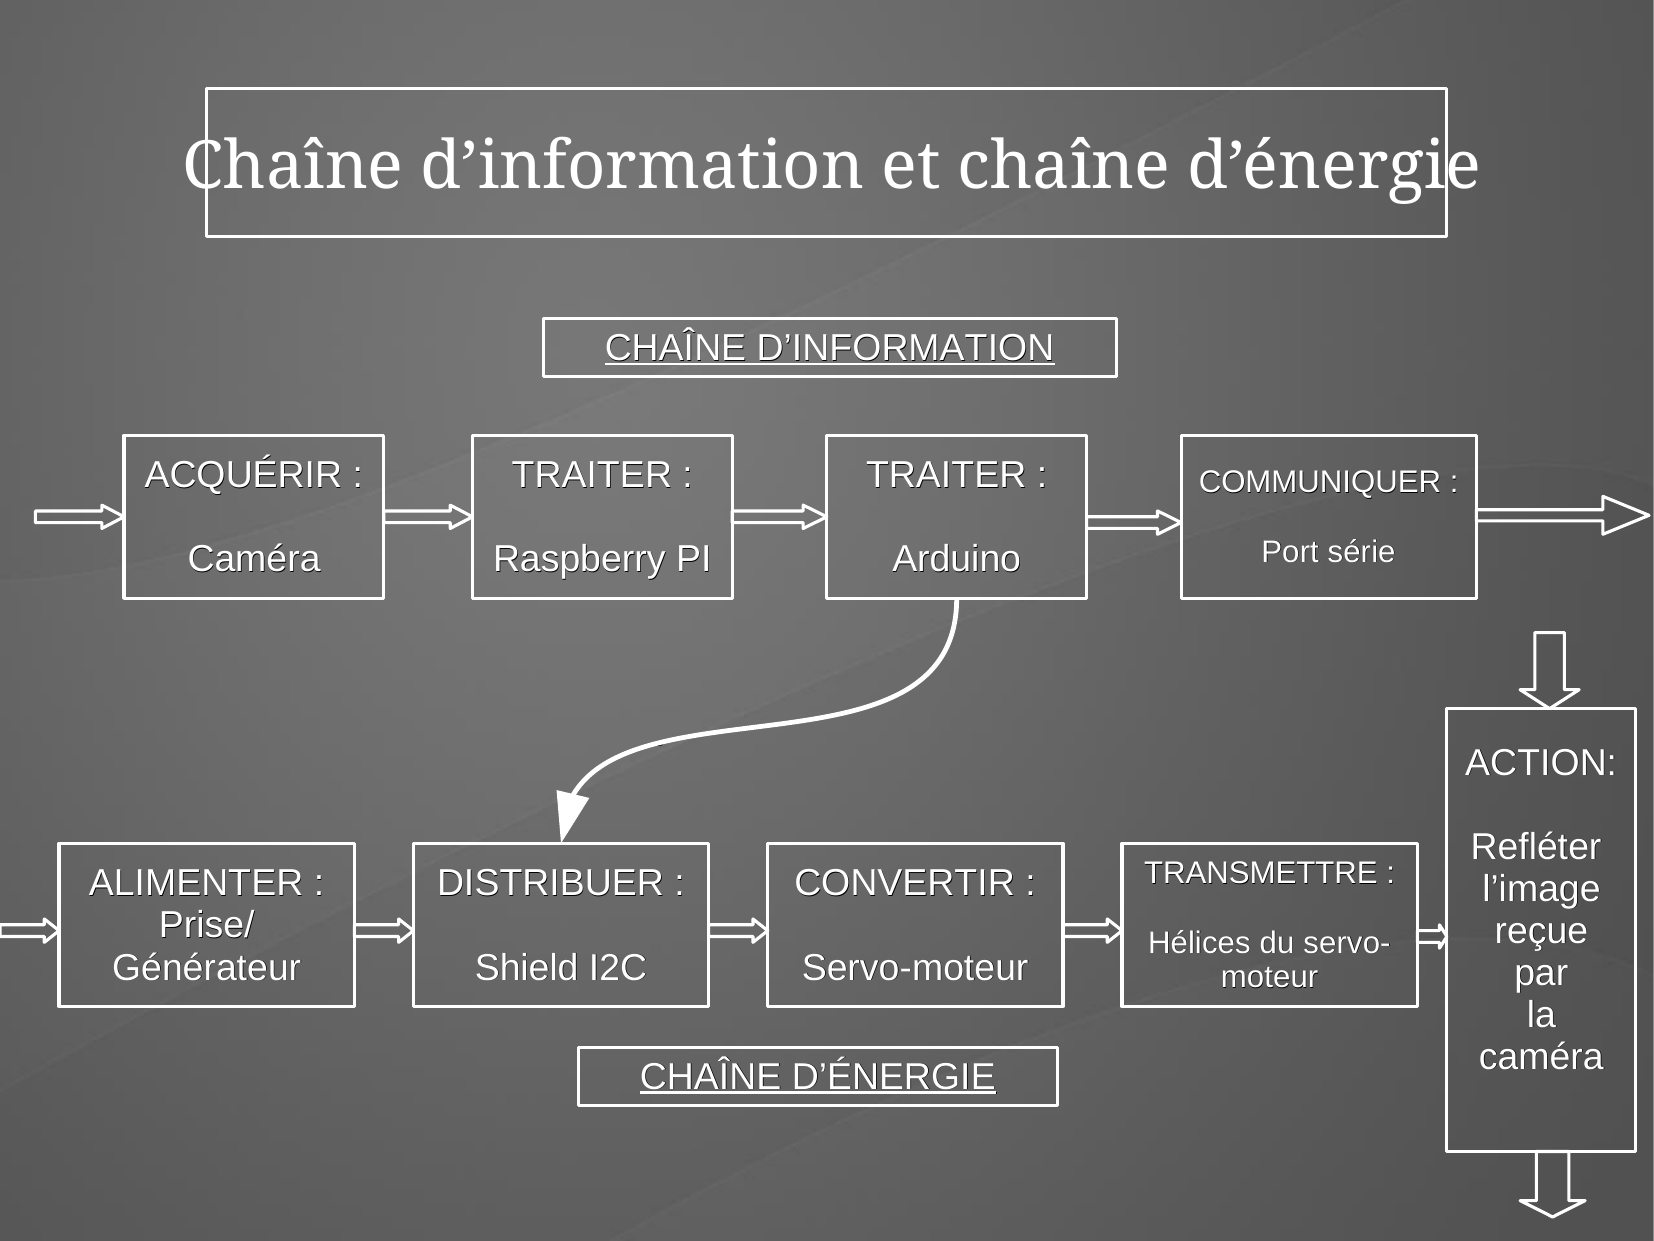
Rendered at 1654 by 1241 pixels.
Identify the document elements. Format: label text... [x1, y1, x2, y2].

text_box [206, 88, 1447, 237]
text_box [708, 918, 768, 943]
text_box CHAÎNE D’ÉNERGIE [578, 1047, 1058, 1106]
text_box [1417, 924, 1447, 949]
text_box CONVERTIR : Servo-moteur [767, 843, 1063, 1007]
text_box TRAITER : Raspberry PI [472, 435, 733, 599]
text_box TRAITER : Arduino [826, 435, 1087, 599]
text_box ACTION: Refléter l’image reçue par la caméra [1446, 708, 1636, 1152]
text_box [0, 918, 60, 943]
text_box CHAÎNE D’INFORMATION [543, 318, 1117, 377]
text_box TRANSMETTRE : Hélices du servo- moteur [1122, 843, 1418, 1007]
picture [0, 0, 1654, 1241]
text_box [1520, 1151, 1586, 1217]
title Chaîne d’information et chaîne d’énergie [88, 58, 1577, 266]
text_box [1520, 632, 1580, 709]
text_box [354, 918, 414, 943]
text_box DISTRIBUER : Shield I2C [413, 843, 709, 1007]
text_box COMMUNIQUER : Port série [1181, 435, 1477, 599]
text_box [1062, 918, 1123, 943]
text_box [1086, 510, 1182, 535]
text_box ALIMENTER : Prise/ Générateur [59, 843, 355, 1007]
text_box [732, 505, 827, 529]
text_box [1476, 496, 1650, 535]
text_box [35, 505, 125, 529]
text_box [383, 505, 473, 529]
text_box ACQUÉRIR : Caméra [124, 435, 384, 599]
